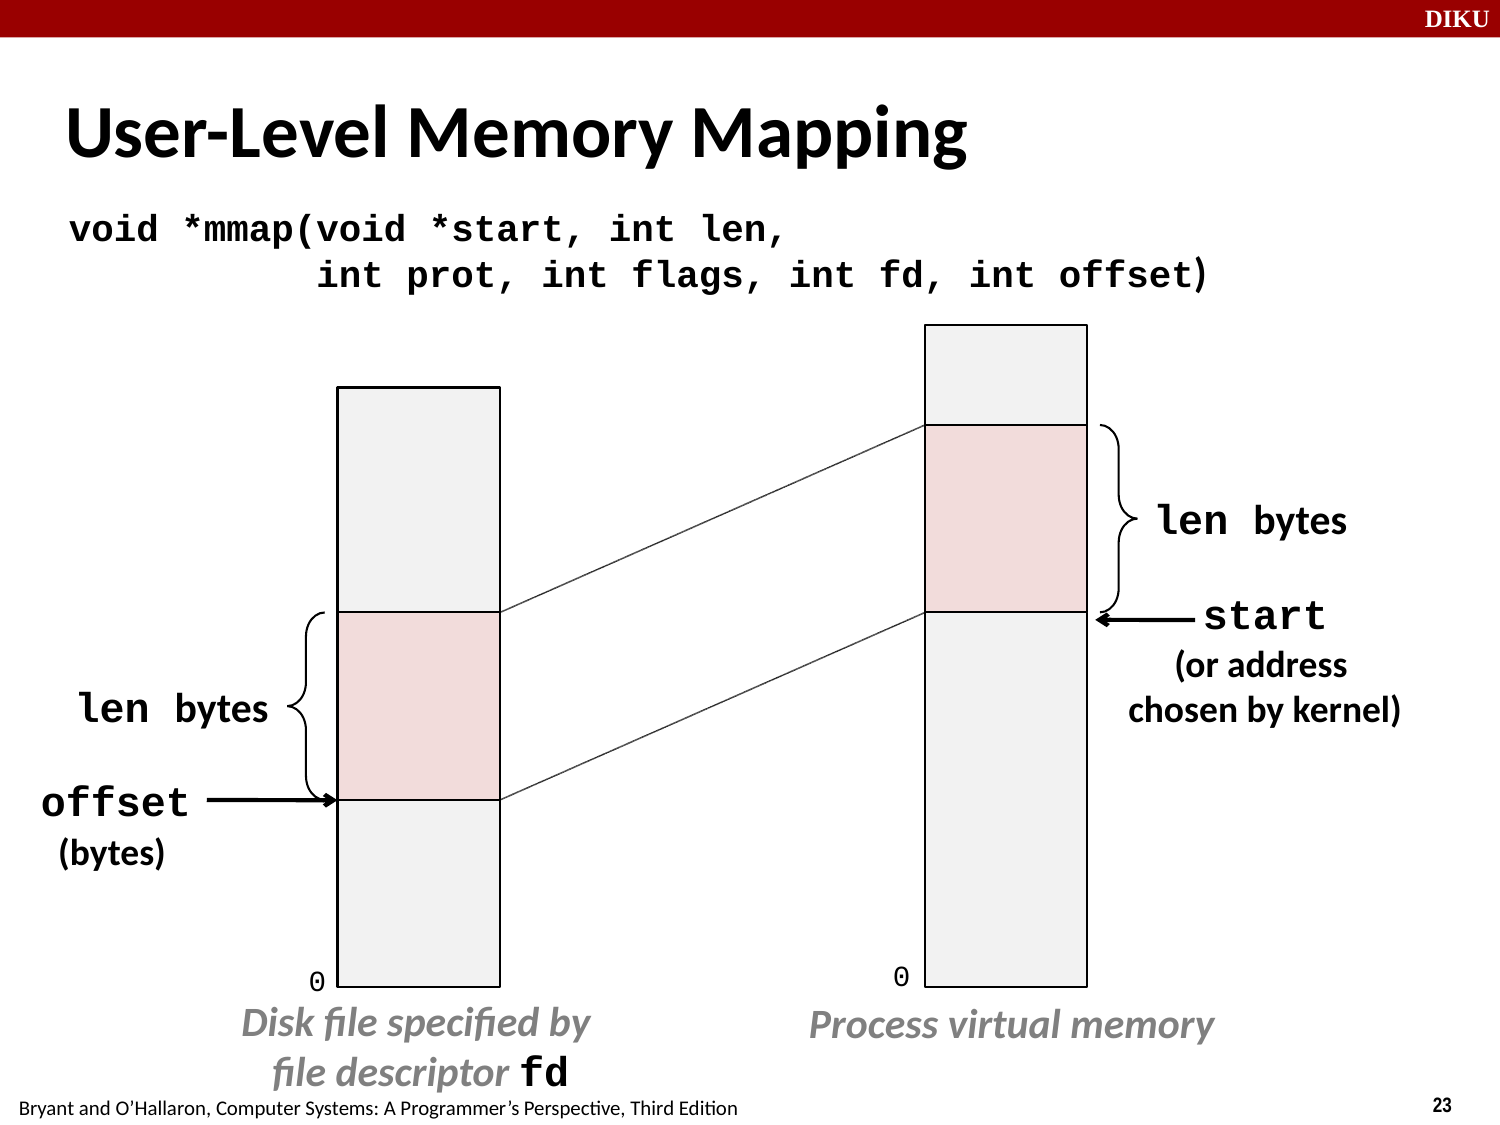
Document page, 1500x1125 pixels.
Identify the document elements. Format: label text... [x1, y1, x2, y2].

text_box 0 [293, 954, 342, 1005]
text_box len bytes [59, 673, 284, 738]
text_box offset [25, 767, 206, 832]
text_box [924, 324, 1088, 988]
text_box 0 [878, 950, 926, 1000]
text_box (or address chosen by kernel) [1113, 632, 1418, 738]
text_box [337, 387, 500, 987]
text_box void *mmap(void *start, int len, int prot, int flags, int fd, int offset) [54, 200, 1417, 338]
text_box User-Level Memory Mapping [50, 80, 1241, 175]
text_box len bytes [1138, 486, 1363, 551]
text_box Process virtual memory [794, 989, 1230, 1055]
text_box start [1188, 580, 1343, 632]
text_box (bytes) [43, 820, 182, 881]
text_box Disk file specified by file descriptor fd [226, 987, 615, 1103]
